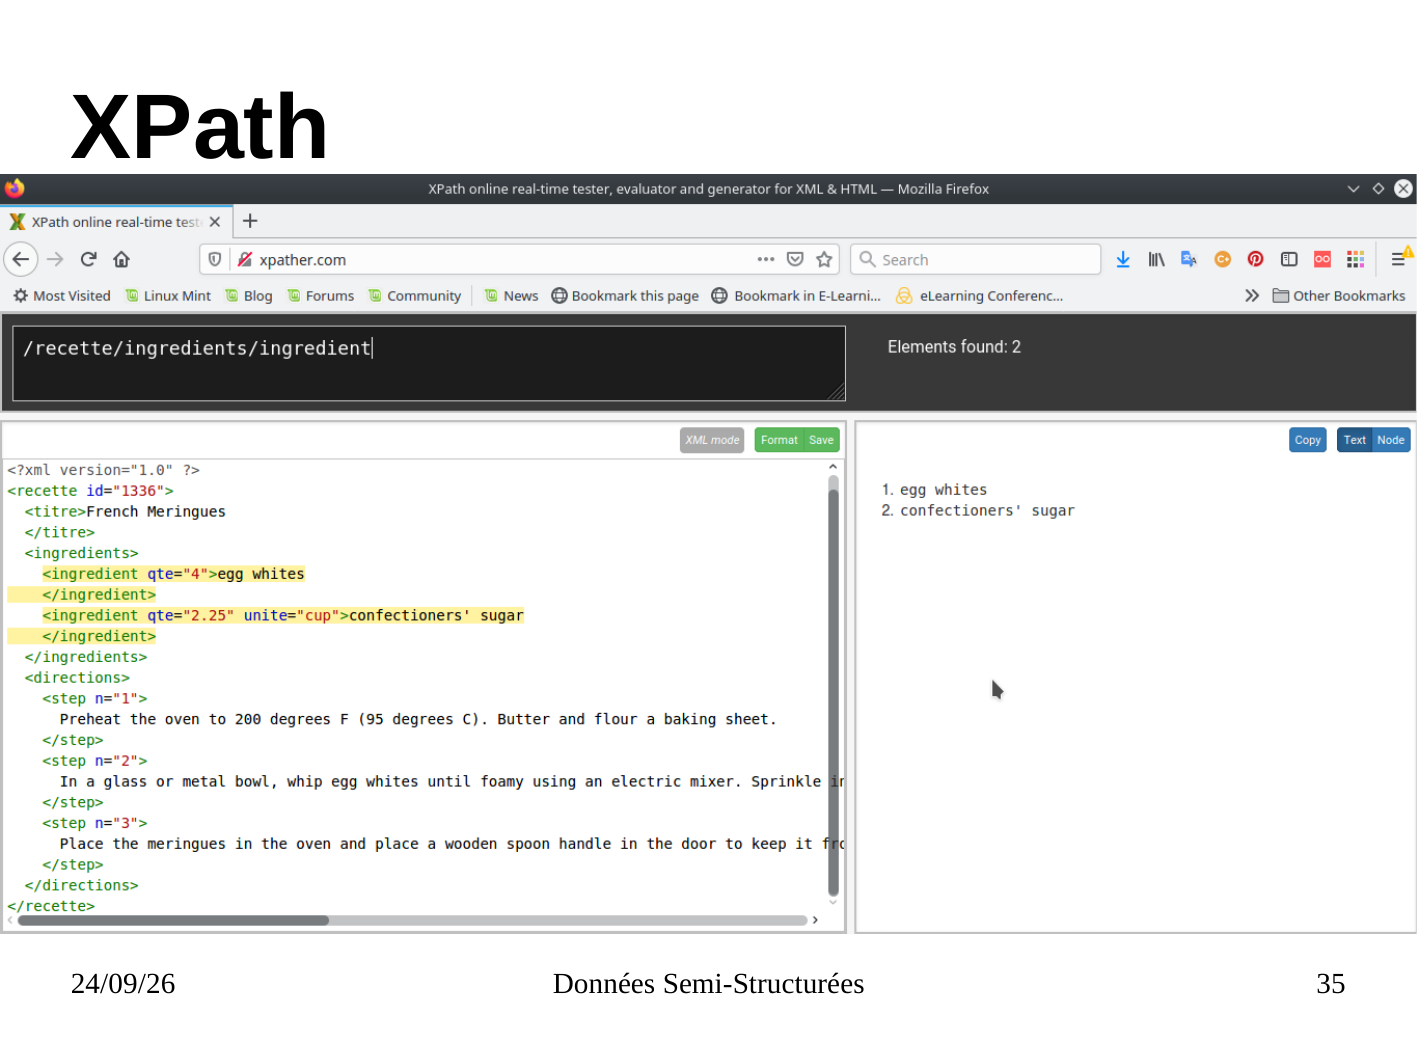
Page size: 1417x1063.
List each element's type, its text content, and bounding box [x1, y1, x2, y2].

picture [0, 174, 1417, 935]
title XPath [70, 42, 1346, 174]
